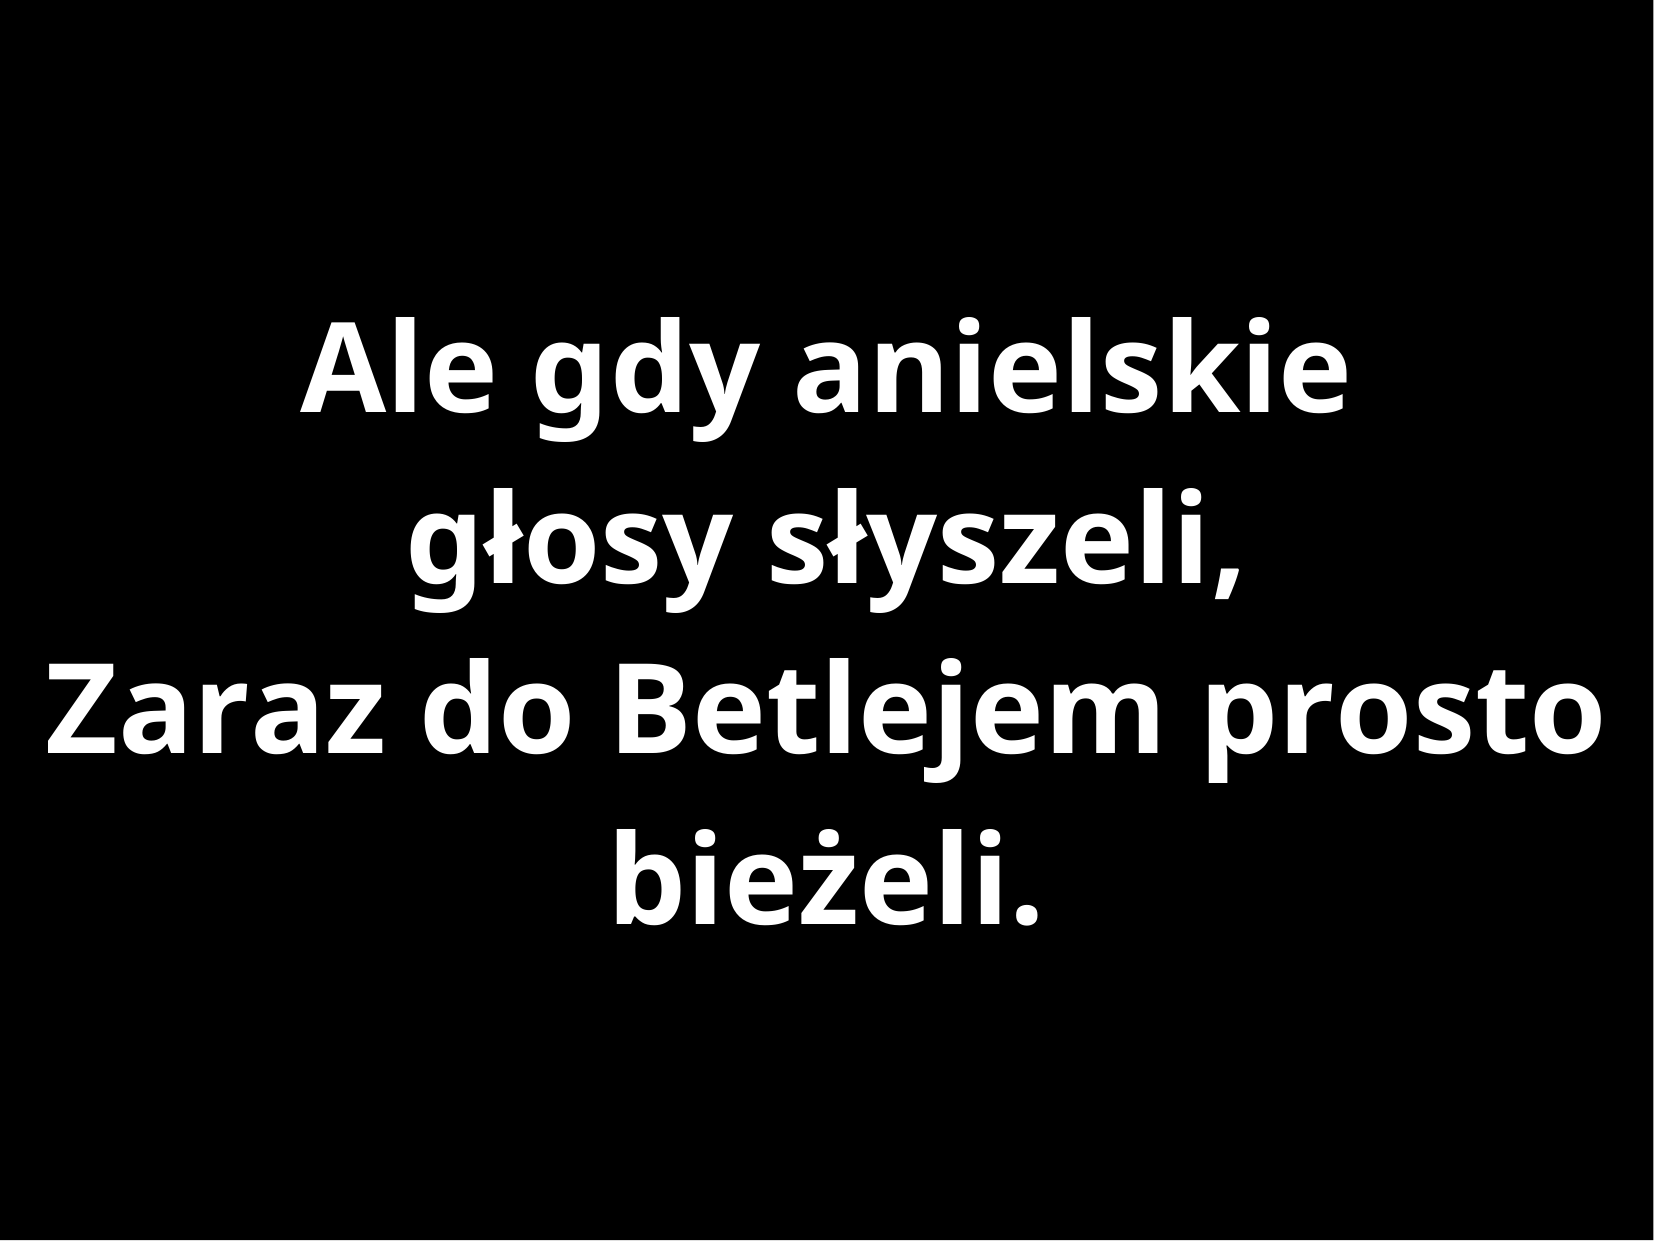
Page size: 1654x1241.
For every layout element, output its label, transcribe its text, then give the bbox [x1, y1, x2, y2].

title Ale gdy anielskie głosy słyszeli, Zaraz do Betlejem prosto bieżeli. [0, 0, 1654, 1241]
